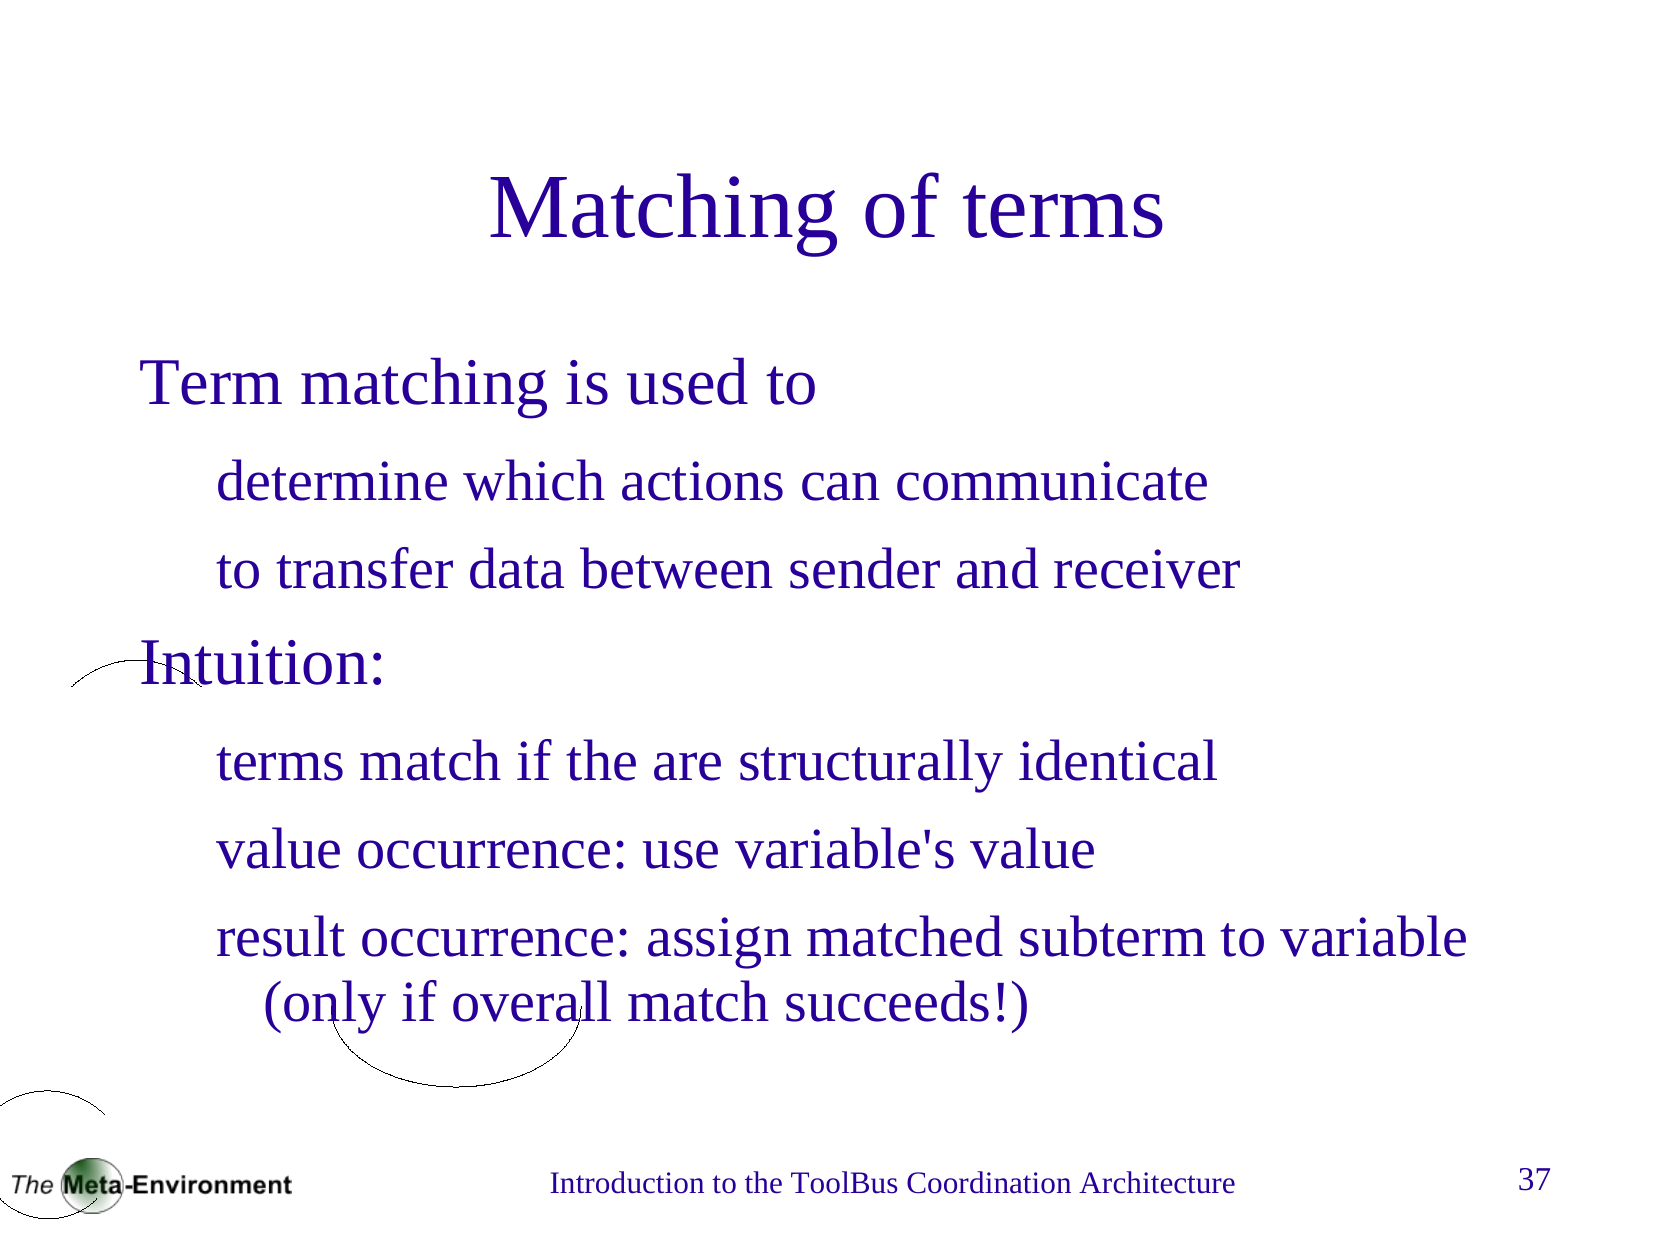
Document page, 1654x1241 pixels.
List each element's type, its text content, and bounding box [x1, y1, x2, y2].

title Matching of terms [121, 102, 1534, 311]
picture [12, 1158, 292, 1214]
list Term matching is used to determine which actions can communicate to transfer data between sender and receiver Intuition: terms match if the are structurally identical value occurrence: use variable's value result occurrence: assign matched subterm to variable (only if overall match succeeds!) [121, 344, 1534, 1127]
